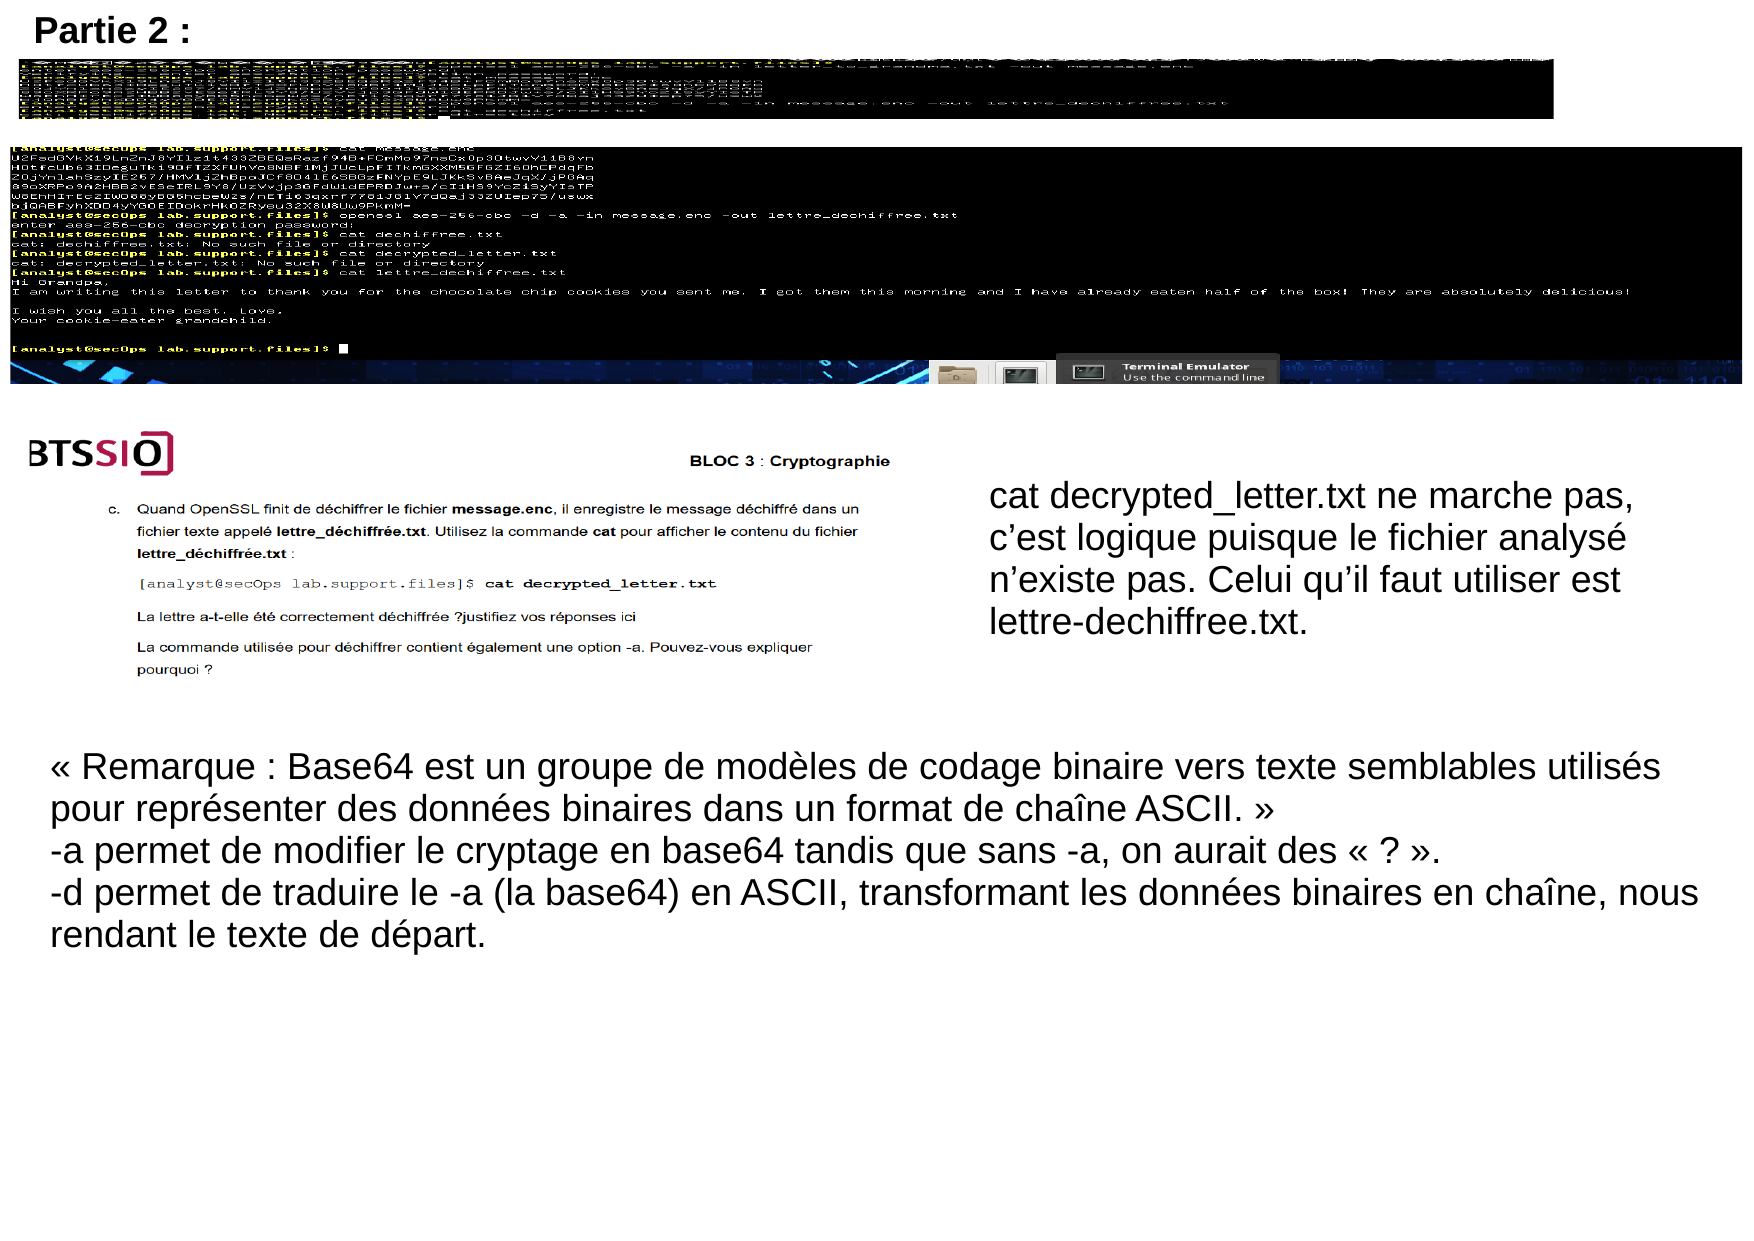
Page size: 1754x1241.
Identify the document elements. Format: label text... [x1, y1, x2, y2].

text_box « Remarque : Base64 est un groupe de modèles de codage binaire vers texte semblables utilisés pour représenter des données binaires dans un format de chaîne ASCII. » -a permet de modifier le cryptage en base64 tandis que sans -a, on aurait des « ? ». -d permet de traduire le -a (la base64) en ASCII, transformant les données binaires en chaîne, nous rendant le texte de départ. [35, 738, 1719, 963]
picture [29, 413, 945, 709]
text_box cat decrypted_letter.txt ne marche pas, c’est logique puisque le fichier analysé n’existe pas. Celui qu’il faut utiliser est lettre-dechiffree.txt. [974, 466, 1684, 650]
text_box Partie 2 : [18, 2, 207, 59]
picture [10, 147, 1743, 384]
picture [18, 59, 1554, 119]
